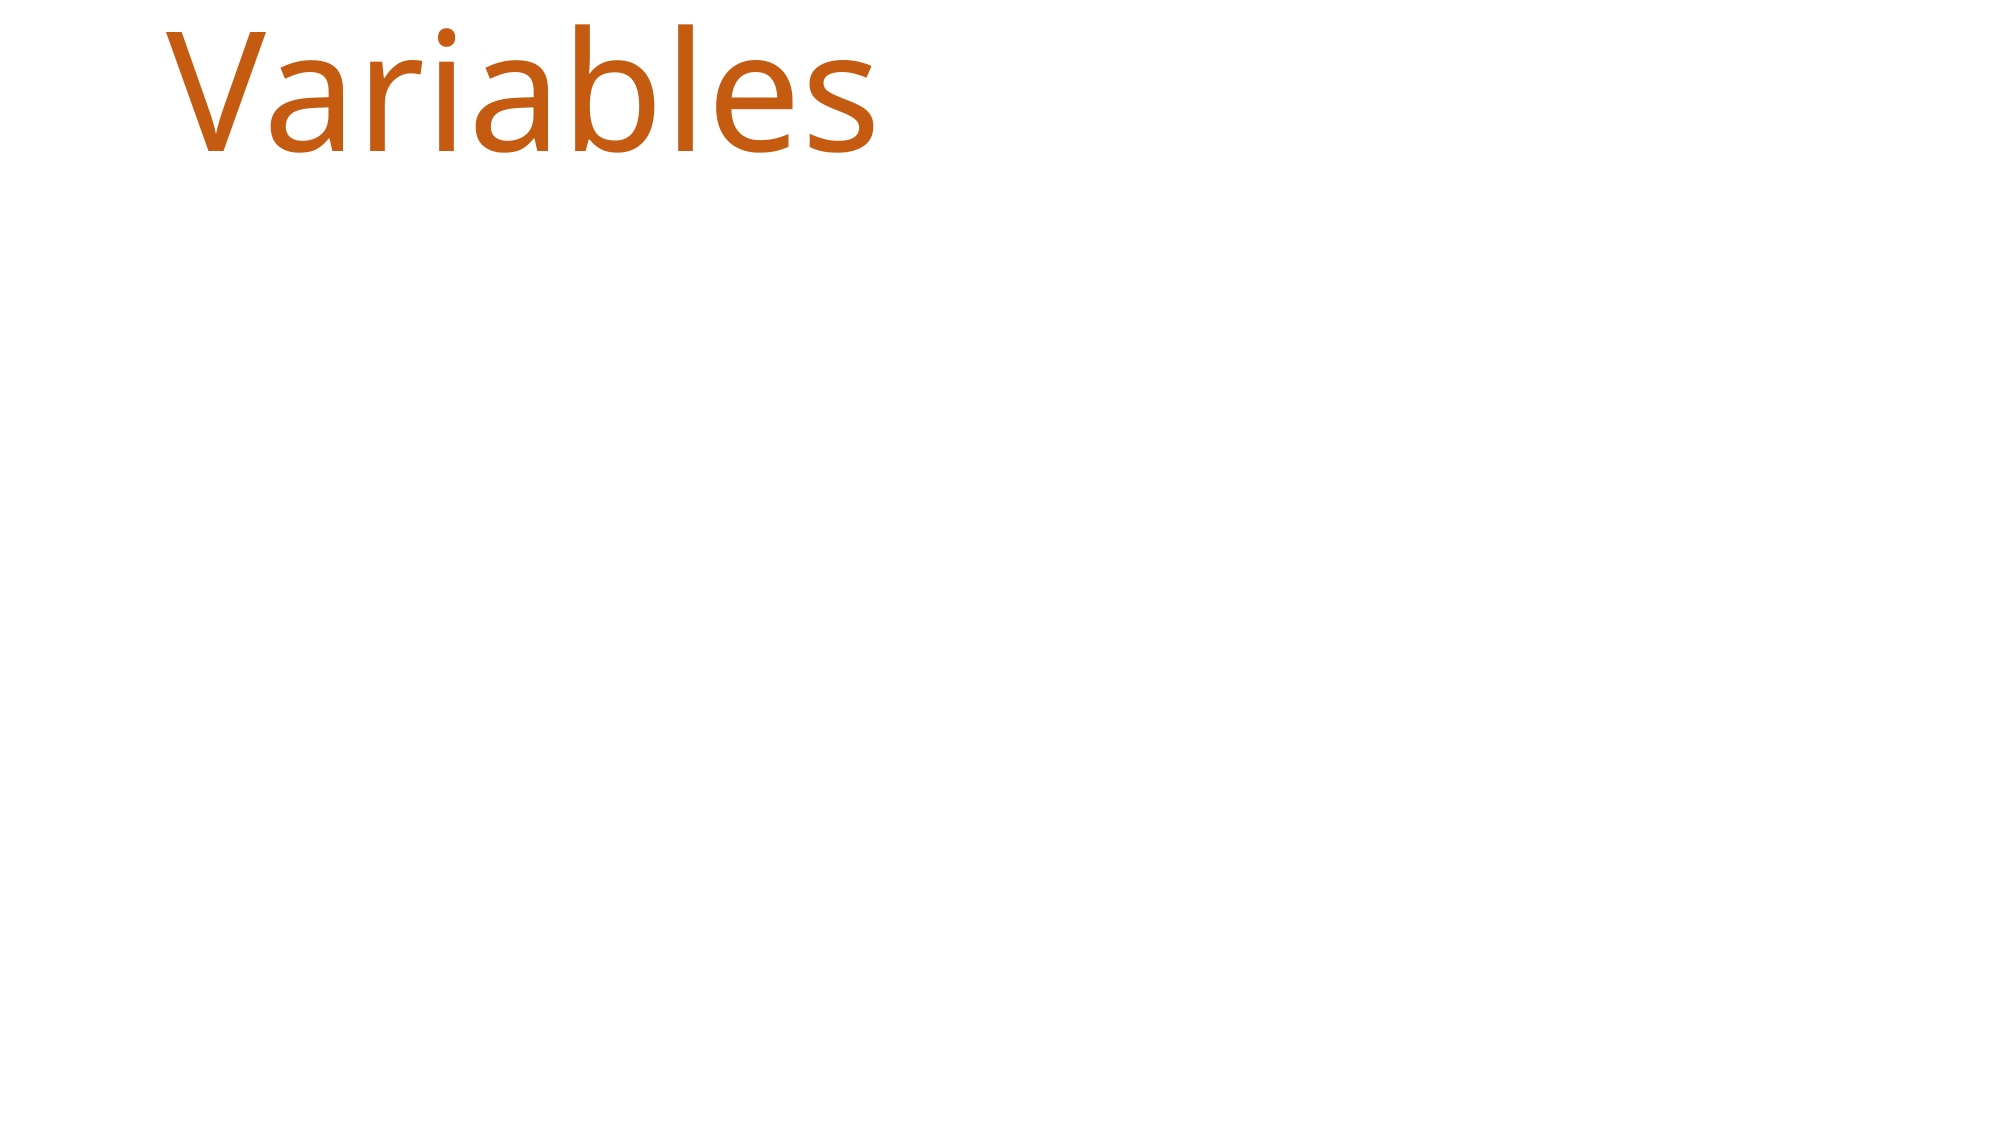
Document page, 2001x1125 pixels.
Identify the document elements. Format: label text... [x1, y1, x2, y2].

list Variables <variable_name> = <value> [137, 0, 1863, 1014]
